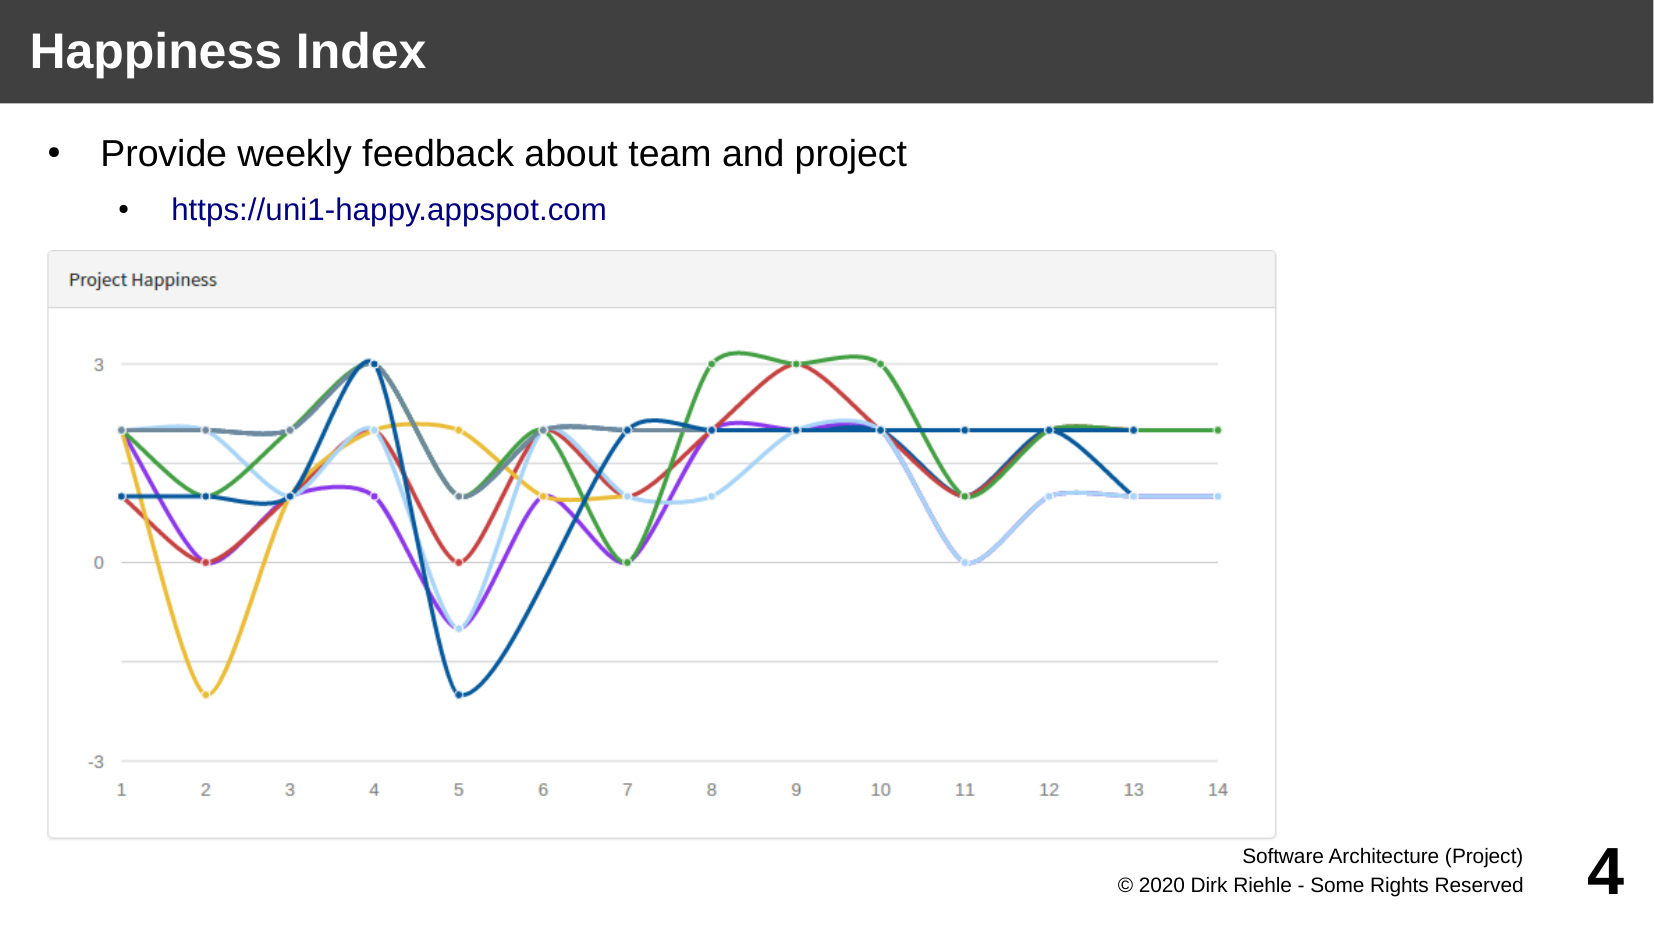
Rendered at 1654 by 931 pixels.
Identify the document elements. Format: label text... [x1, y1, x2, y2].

title Happiness Index [0, 0, 1654, 104]
list Provide weekly feedback about team and project https://uni1-happy.appspot.com [29, 132, 1625, 813]
picture [46, 250, 1278, 842]
